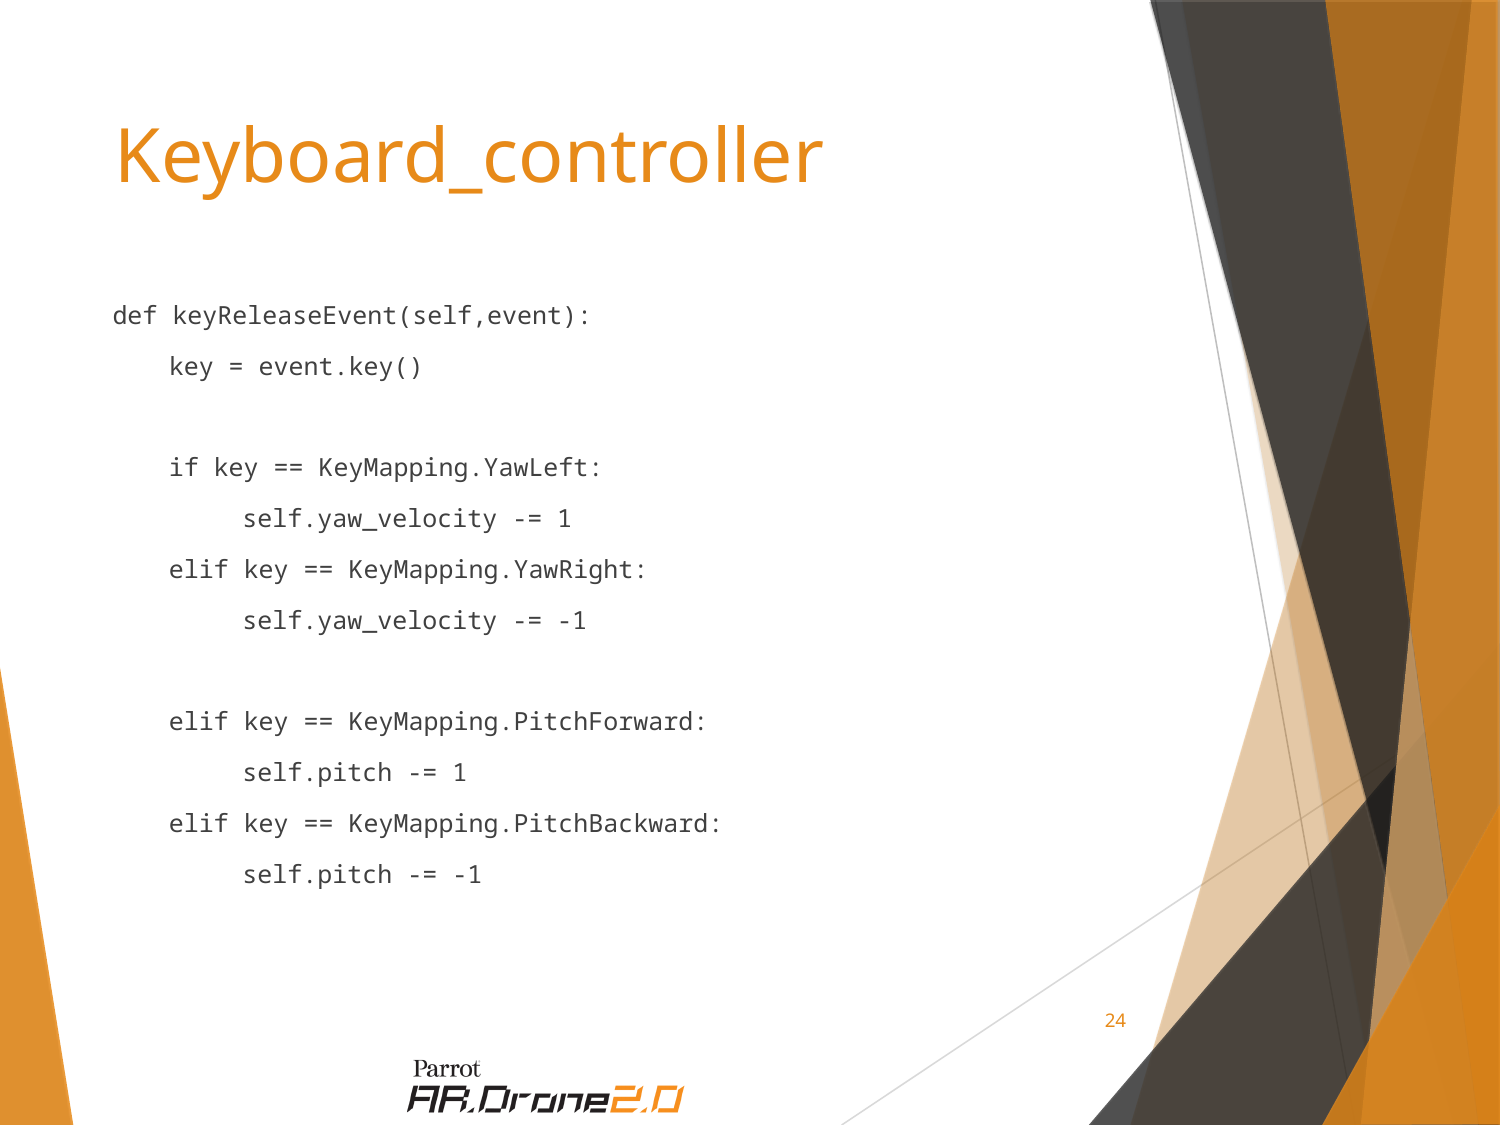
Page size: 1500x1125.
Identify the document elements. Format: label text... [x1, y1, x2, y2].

title Keyboard_controller [99, 99, 1142, 317]
slide_number <numéro> [1057, 991, 1142, 1051]
list def keyReleaseEvent(self,event): key = event.key() if key == KeyMapping.YawLeft: self.yaw_velocity -= 1 elif key == KeyMapping.YawRight: self.yaw_velocity -= -1 elif key == KeyMapping.PitchForward: self.pitch -= 1 elif key == KeyMapping.PitchBackward: self.pitch -= -1 [97, 291, 1139, 929]
picture [394, 1051, 690, 1125]
